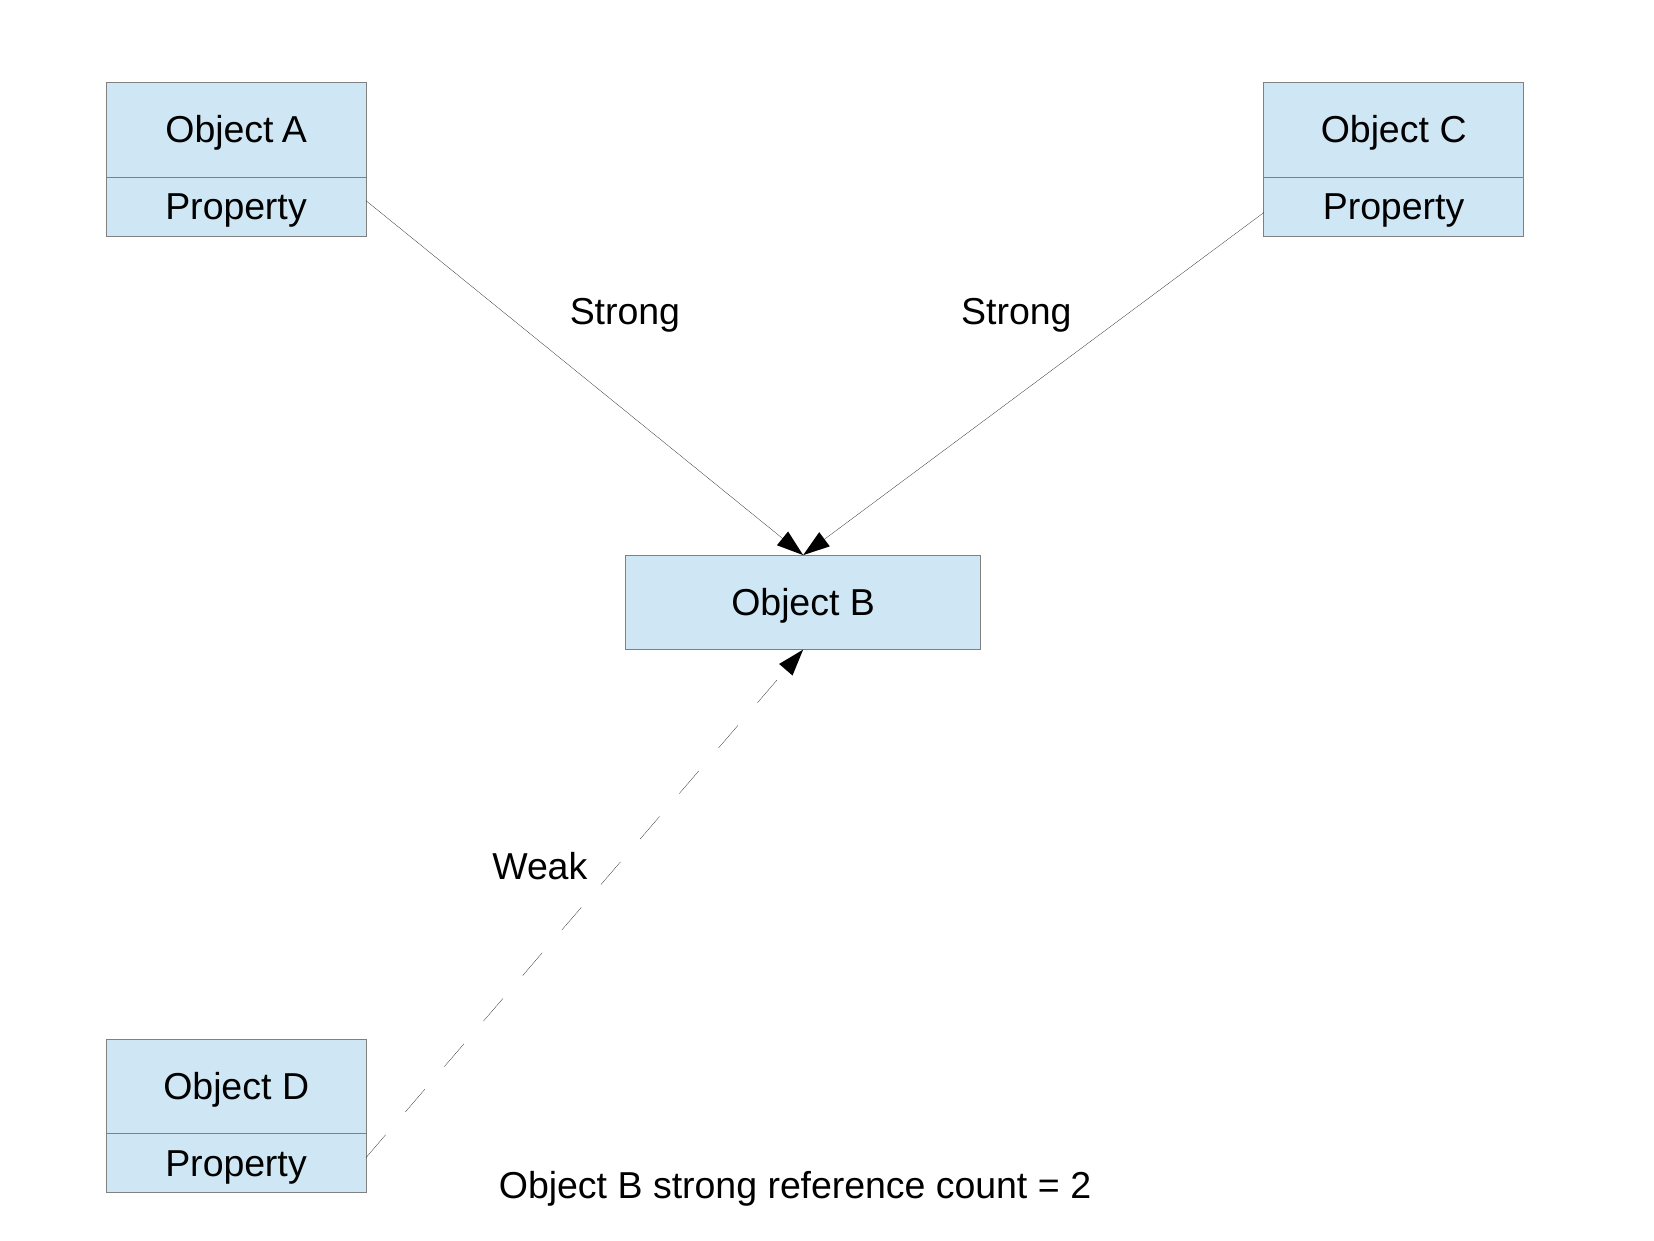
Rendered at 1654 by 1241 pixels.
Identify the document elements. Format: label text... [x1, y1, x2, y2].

text_box Object A [106, 82, 367, 177]
text_box Strong [946, 283, 1087, 341]
text_box Property [106, 1133, 367, 1193]
text_box Object B strong reference count = 2 [484, 1157, 1107, 1215]
text_box Property [106, 177, 367, 237]
text_box Object D [106, 1039, 367, 1133]
text_box Object B [625, 555, 981, 650]
text_box Object C [1263, 82, 1524, 177]
text_box Weak [477, 838, 603, 896]
text_box Strong [555, 283, 697, 341]
text_box Property [1263, 177, 1524, 237]
